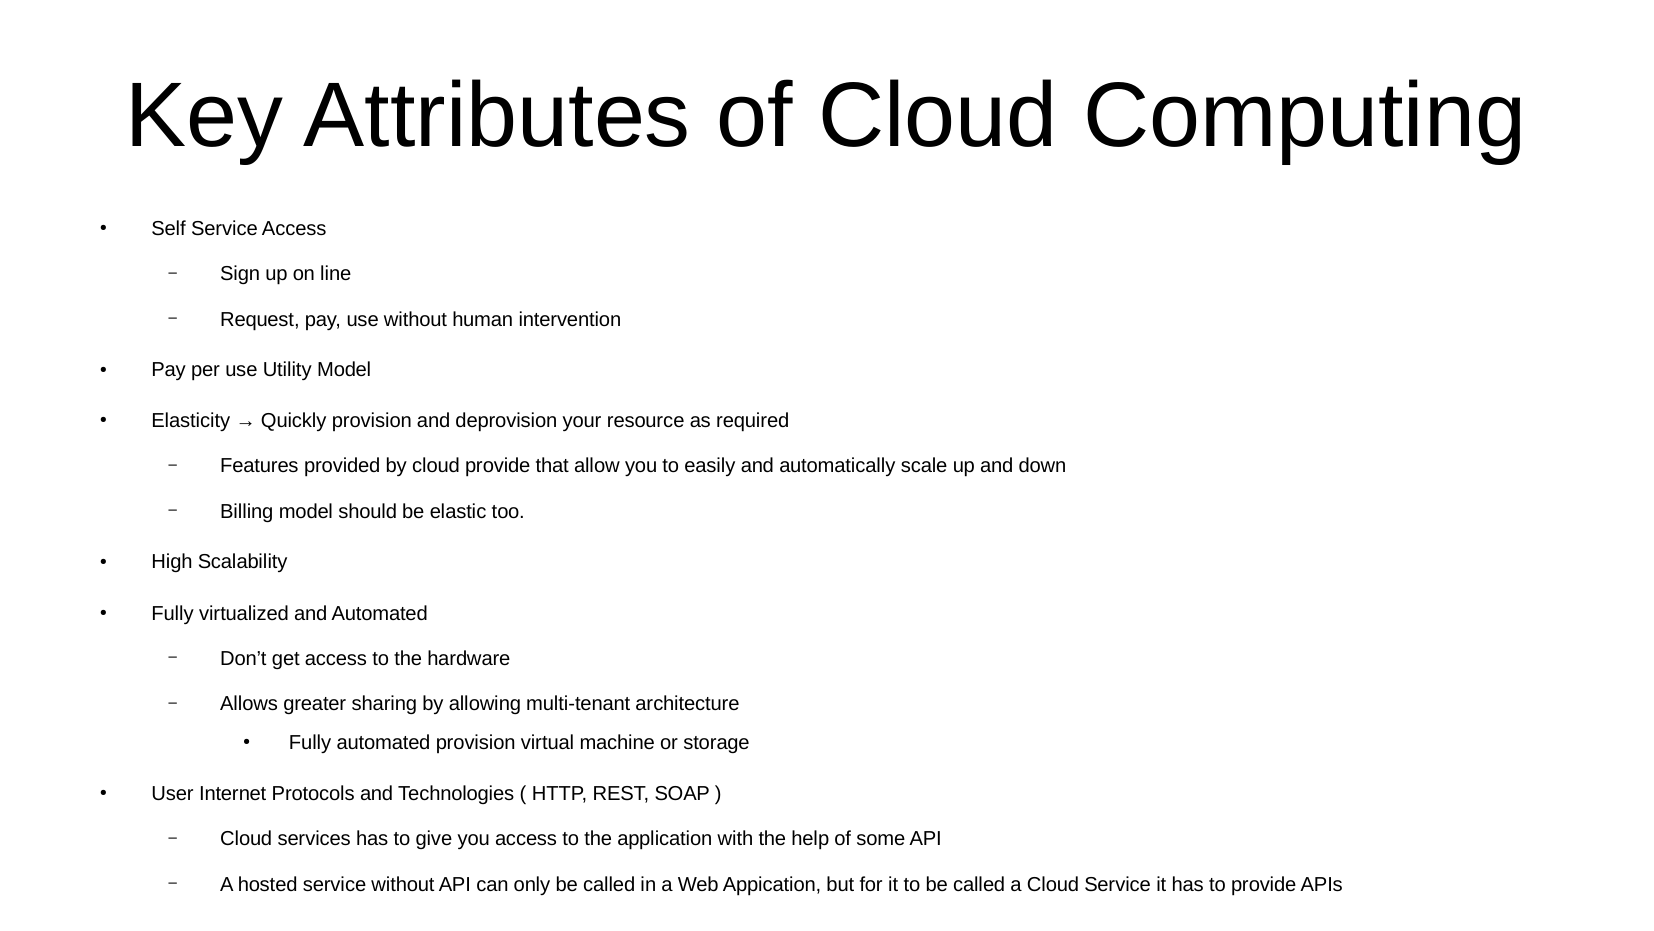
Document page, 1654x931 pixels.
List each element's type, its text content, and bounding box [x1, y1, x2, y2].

title Key Attributes of Cloud Computing [82, 37, 1571, 193]
list Self Service Access Sign up on line Request, pay, use without human intervention Pay per use Utility Model Elasticity → Quickly provision and deprovision your resource as required Features provided by cloud provide that allow you to easily and automatically scale up and down Billing model should be elastic too. High Scalability Fully virtualized and Automated Don’t get access to the hardware Allows greater sharing by allowing multi-tenant architecture Fully automated provision virtual machine or storage User Internet Protocols and Technologies ( HTTP, REST, SOAP ) Cloud services has to give you access to the application with the help of some API A hosted service without API can only be called in a Web Appication, but for it to be called a Cloud Service it has to provide APIs [82, 217, 1576, 901]
